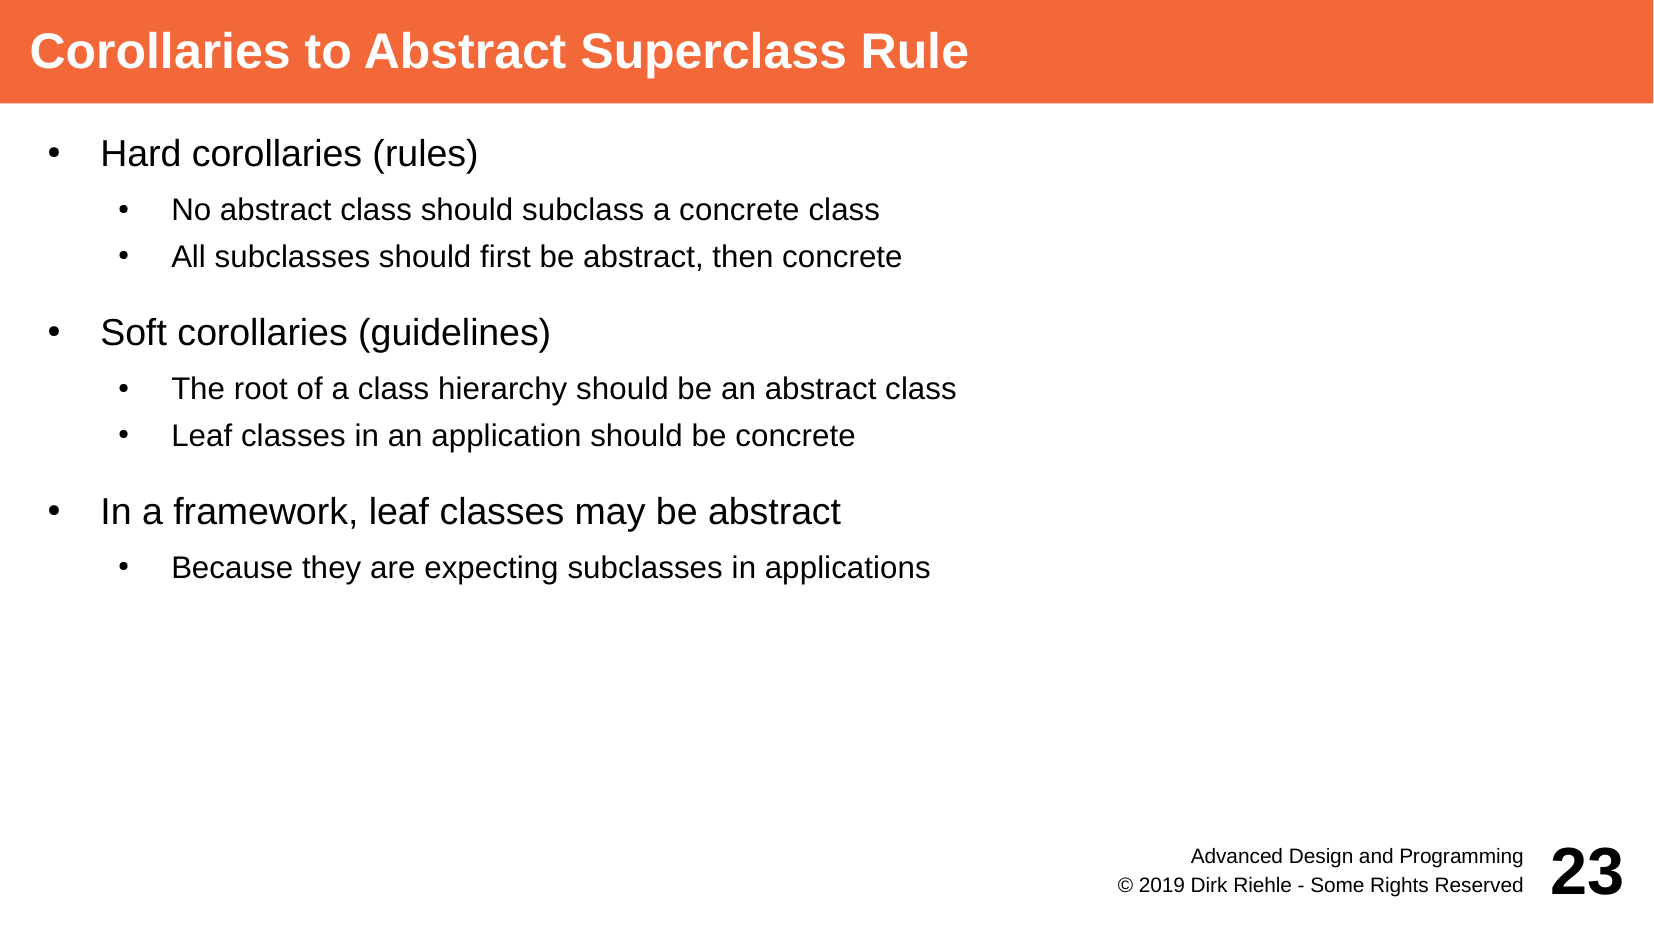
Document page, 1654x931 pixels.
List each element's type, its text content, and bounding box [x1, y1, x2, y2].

list Hard corollaries (rules) No abstract class should subclass a concrete class All subclasses should first be abstract, then concrete Soft corollaries (guidelines) The root of a class hierarchy should be an abstract class Leaf classes in an application should be concrete In a framework, leaf classes may be abstract Because they are expecting subclasses in applications [29, 132, 1625, 813]
title Corollaries to Abstract Superclass Rule [0, 0, 1654, 104]
